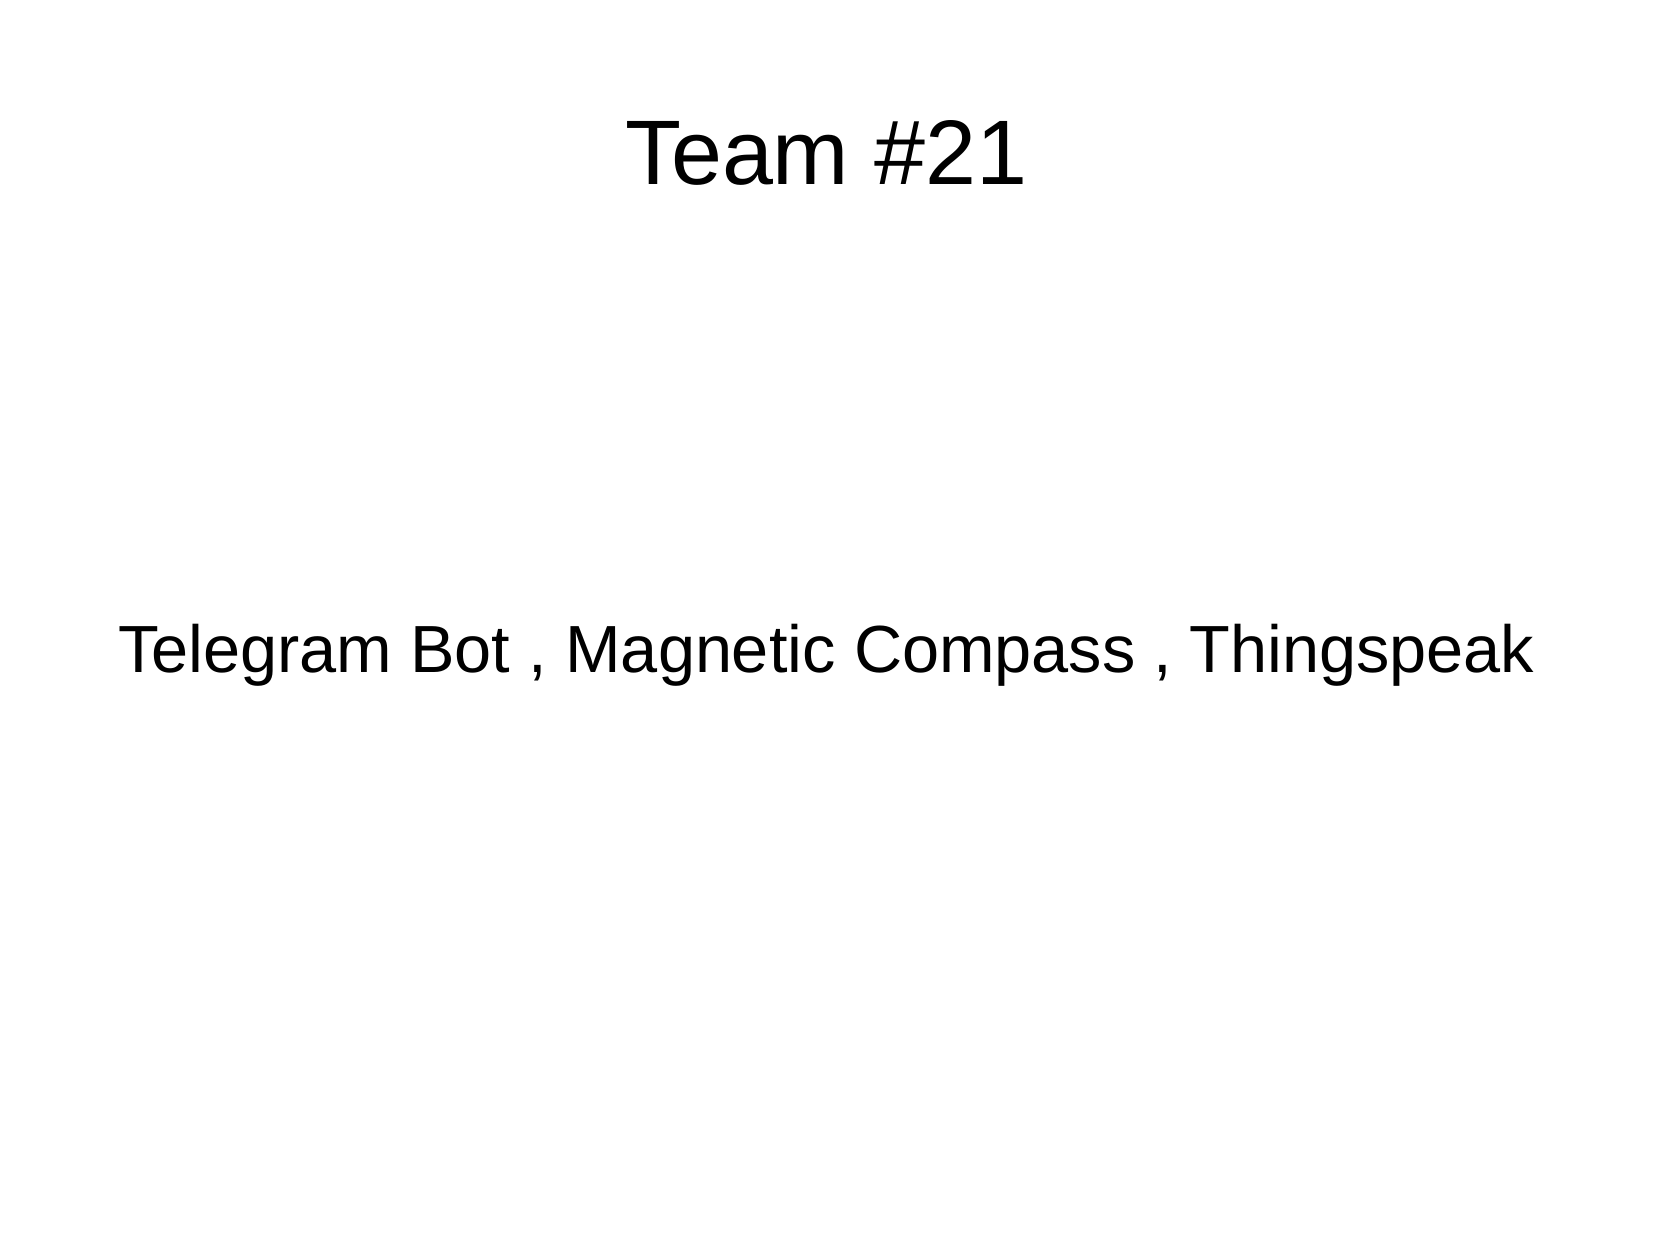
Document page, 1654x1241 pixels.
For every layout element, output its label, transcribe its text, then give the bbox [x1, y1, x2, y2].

title Team #21 [82, 49, 1571, 257]
subtitle Telegram Bot , Magnetic Compass , Thingspeak [82, 290, 1571, 1010]
